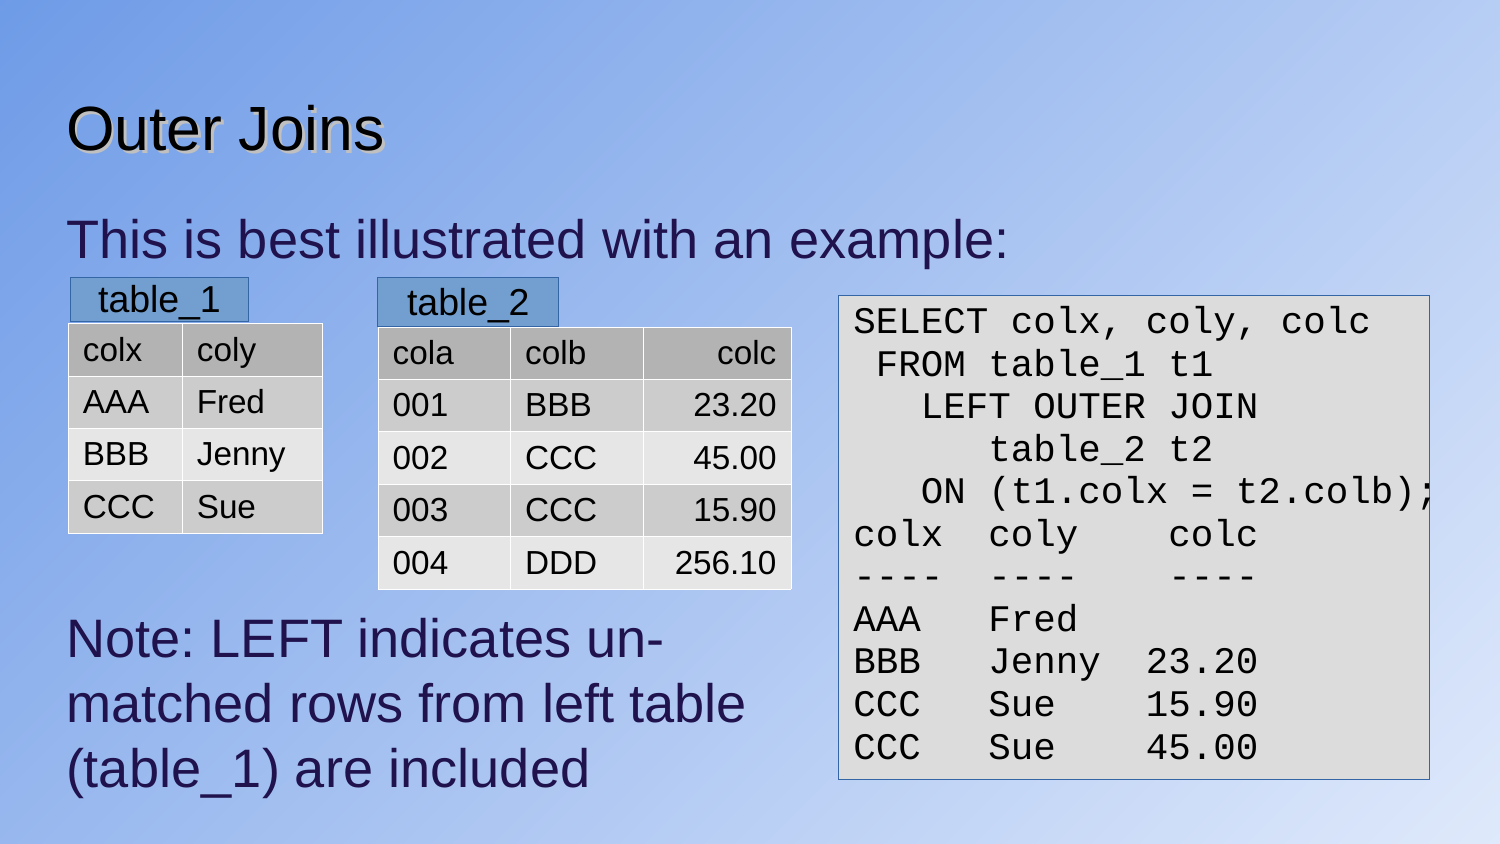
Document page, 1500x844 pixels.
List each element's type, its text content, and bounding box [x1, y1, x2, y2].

text_box SELECT colx, coly, colc FROM table_1 t1 LEFT OUTER JOIN table_2 t2 ON (t1.colx = t2.colb); colx coly colc ---- ---- ---- AAA Fred BBB Jenny 23.20 CCC Sue 15.90 CCC Sue 45.00 [838, 295, 1430, 780]
table_cell 004 [379, 537, 510, 589]
title Outer Joins [51, 72, 1449, 167]
table_cell 45.00 [644, 432, 791, 484]
table_cell Fred [183, 377, 322, 428]
table_cell Jenny [183, 429, 322, 480]
table_cell 256.10 [644, 537, 791, 589]
list This is best illustrated with an example: Note: LEFT indicates un- matched rows from left table (table_1) are included [51, 189, 1449, 750]
table_cell CCC [511, 485, 643, 536]
table_cell 001 [379, 380, 510, 431]
text_box table_2 [377, 277, 559, 327]
table_header colx [69, 324, 182, 376]
table_header cola [379, 328, 510, 379]
table_cell 003 [379, 485, 510, 536]
table_cell BBB [69, 429, 182, 480]
table_cell BBB [511, 380, 643, 431]
table_cell 15.90 [644, 485, 791, 536]
table_cell 002 [379, 432, 510, 484]
text_box table_1 [70, 277, 249, 322]
table_cell DDD [511, 537, 643, 589]
table_cell Sue [183, 481, 322, 533]
table_cell AAA [69, 377, 182, 428]
table_header colc [644, 328, 791, 379]
table_cell CCC [69, 481, 182, 533]
table_cell CCC [511, 432, 643, 484]
table_header coly [183, 324, 322, 376]
table_cell 23.20 [644, 380, 791, 431]
table_header colb [511, 328, 643, 379]
